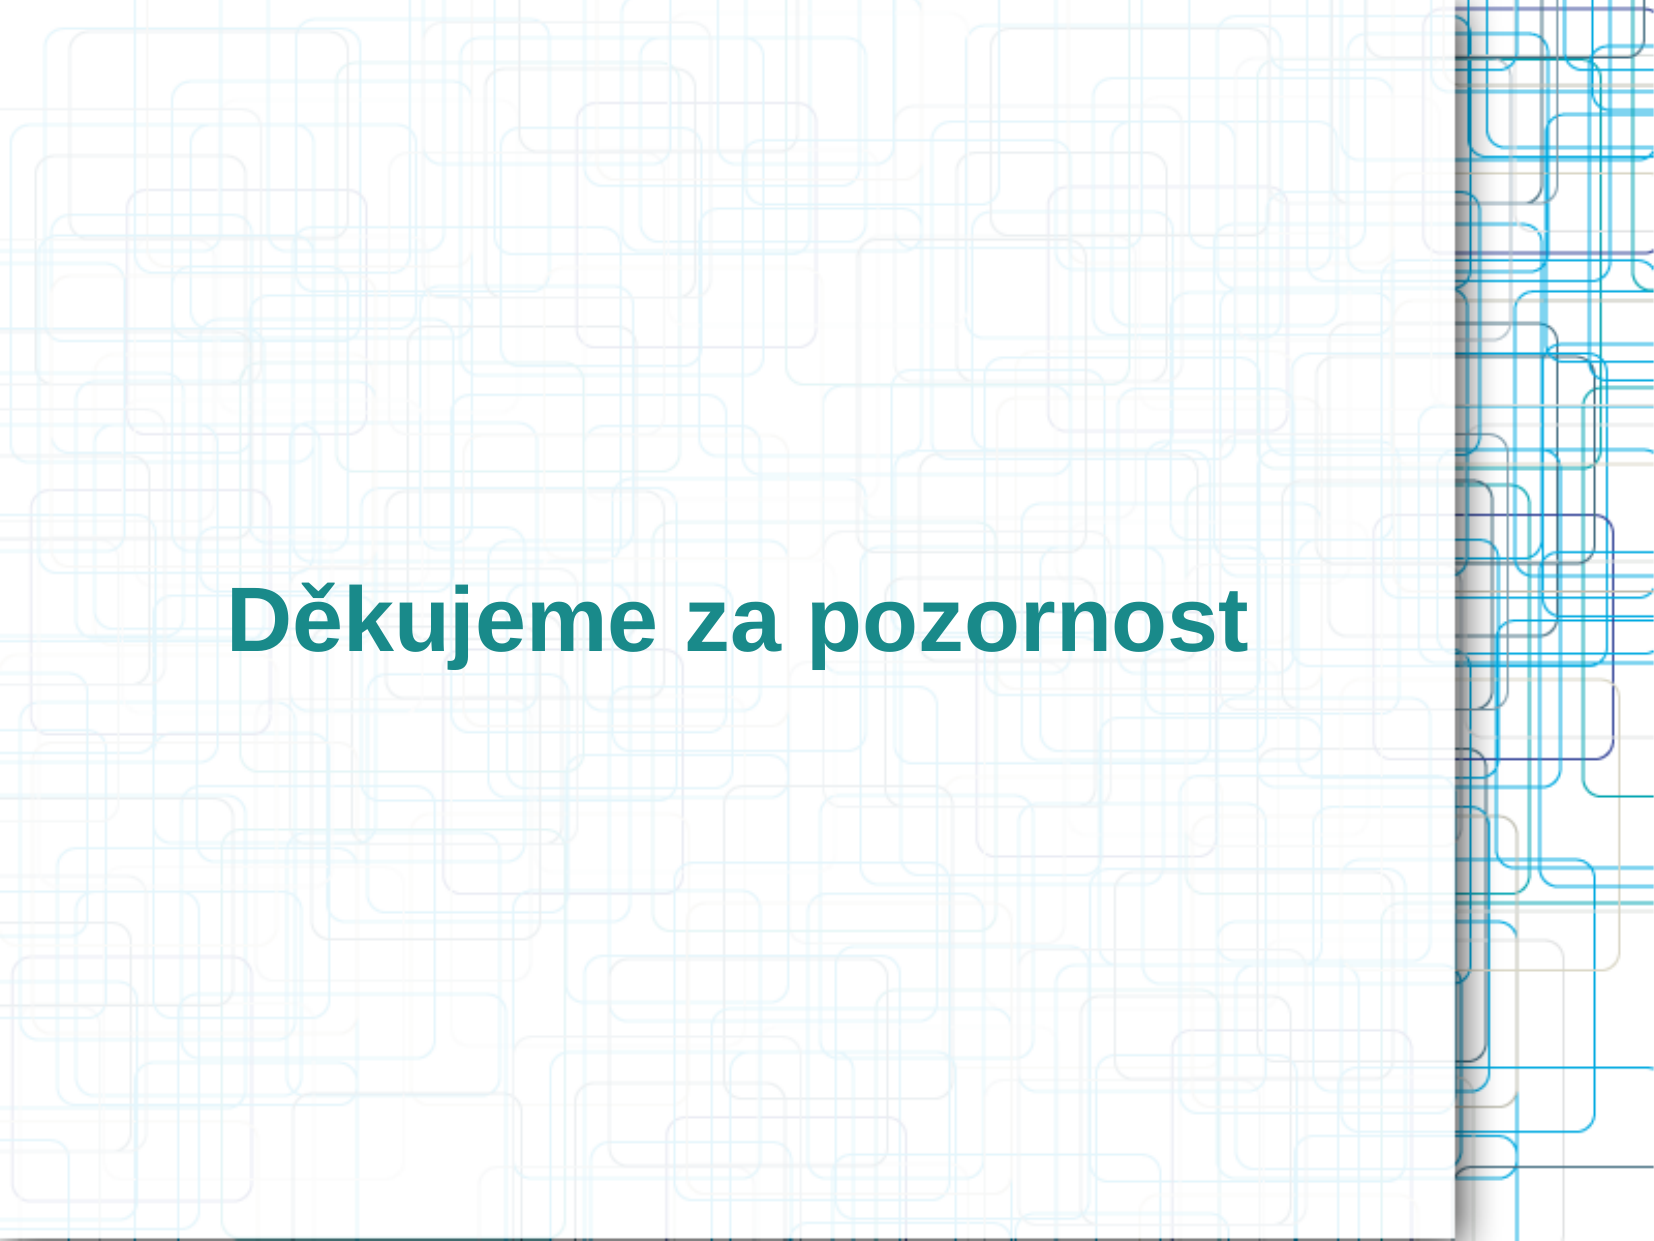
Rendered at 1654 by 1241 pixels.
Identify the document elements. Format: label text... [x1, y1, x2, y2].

picture [0, 0, 1654, 1241]
title Děkujeme za pozornost [59, 516, 1418, 724]
